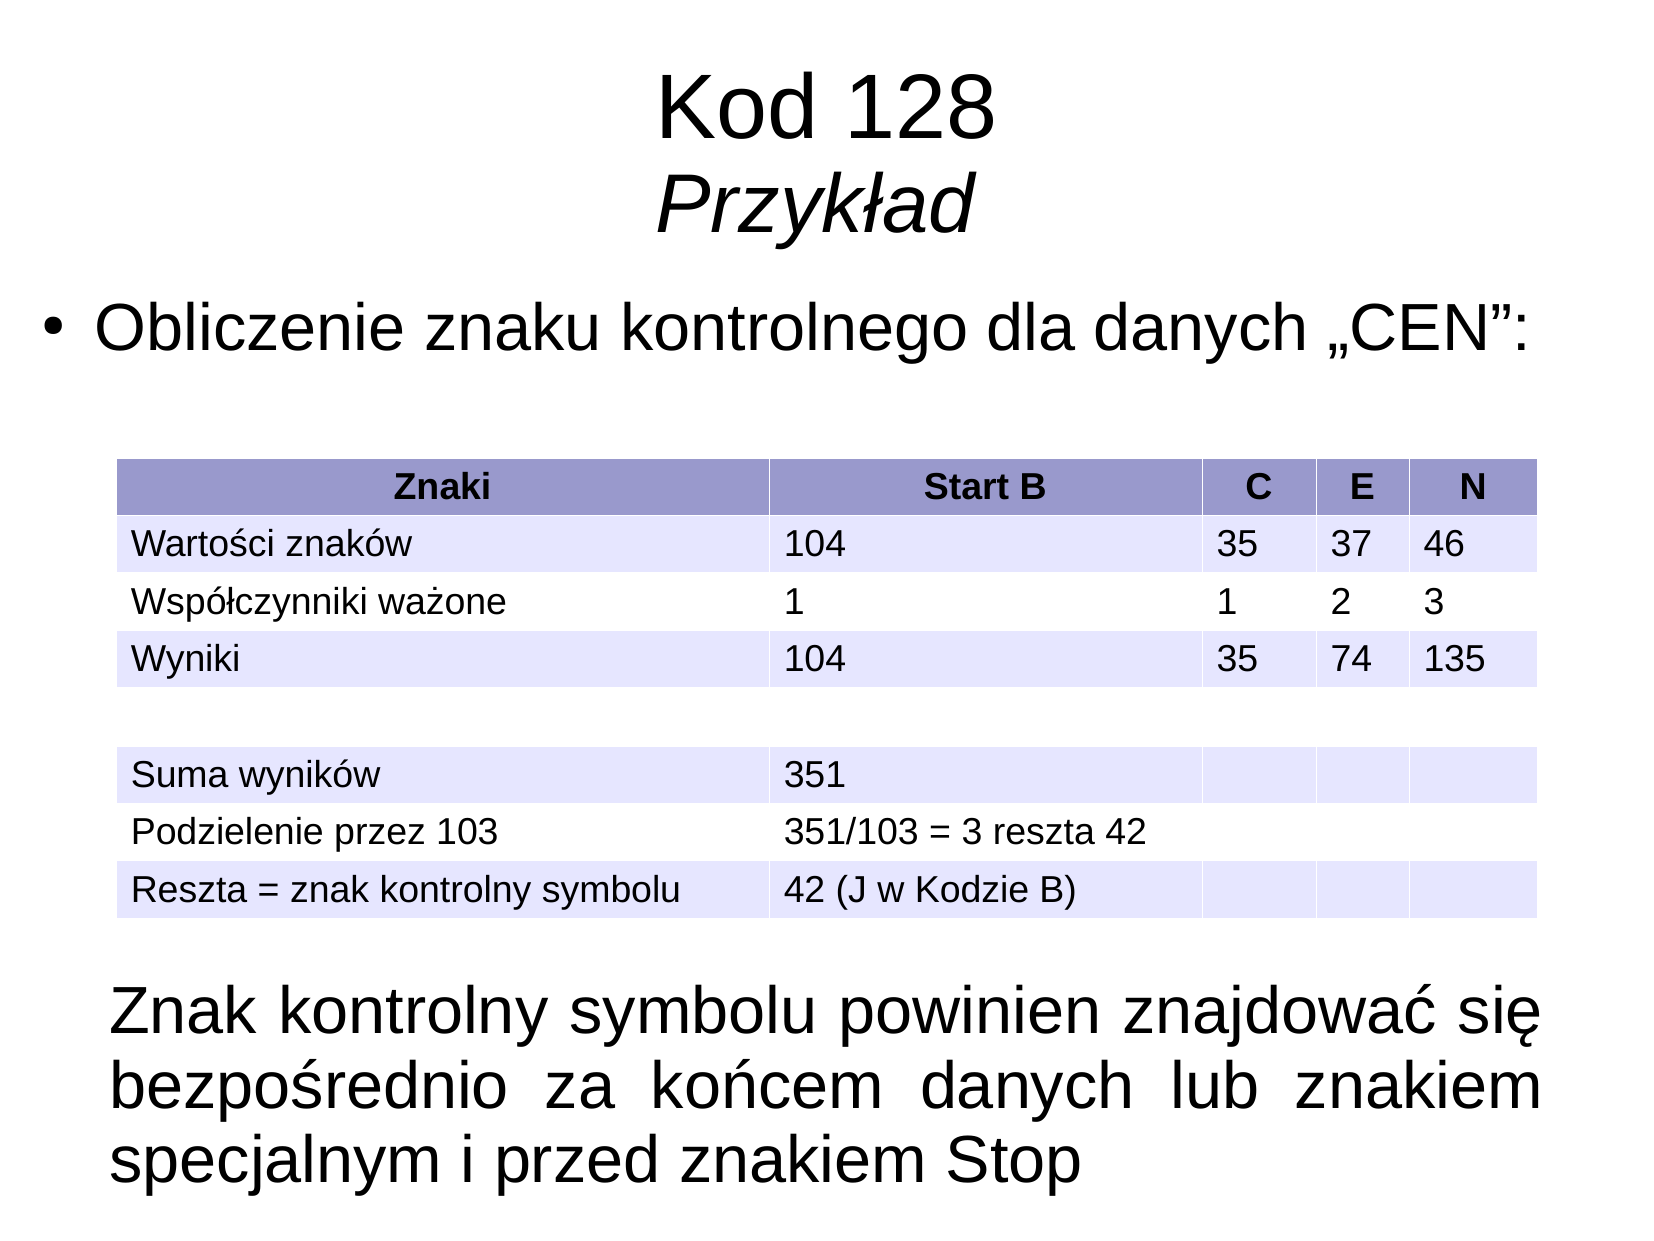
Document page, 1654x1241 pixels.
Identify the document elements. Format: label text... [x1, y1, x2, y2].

table_cell 46 [1410, 516, 1537, 572]
table_cell [1410, 861, 1537, 918]
table_cell 104 [770, 516, 1202, 572]
table_cell [1410, 688, 1537, 746]
table_cell Suma wyników [117, 747, 769, 803]
table_header C [1203, 459, 1316, 515]
title Kod 128 Przykład [82, 49, 1571, 257]
table_cell 74 [1317, 631, 1409, 687]
table_cell [1410, 804, 1537, 860]
table_cell 35 [1203, 516, 1316, 572]
table_cell [1317, 688, 1409, 746]
table_cell 351 [770, 747, 1202, 803]
table_cell 104 [770, 631, 1202, 687]
table_cell [770, 688, 1202, 746]
text_box Znak kontrolny symbolu powinien znajdować się bezpośrednio za końcem danych lub znakiem specjalnym i przed znakiem Stop [94, 965, 1560, 1205]
table_cell 35 [1203, 631, 1316, 687]
table_cell [1317, 804, 1409, 860]
table_cell [1203, 804, 1316, 860]
table_cell Wyniki [117, 631, 769, 687]
table_cell 37 [1317, 516, 1409, 572]
table_header E [1317, 459, 1409, 515]
table_cell [1203, 861, 1316, 918]
table_cell 1 [770, 573, 1202, 630]
table_cell 351/103 = 3 reszta 42 [770, 804, 1202, 860]
table_cell 3 [1410, 573, 1537, 630]
table_header Znaki [117, 459, 769, 515]
table_cell 135 [1410, 631, 1537, 687]
table_cell Współczynniki ważone [117, 573, 769, 630]
table_header Start B [770, 459, 1202, 515]
table_cell [1203, 747, 1316, 803]
table_cell [1317, 861, 1409, 918]
table_cell Reszta = znak kontrolny symbolu [117, 861, 769, 918]
table_cell 42 (J w Kodzie B) [770, 861, 1202, 918]
table_cell Podzielenie przez 103 [117, 804, 769, 860]
table_cell [1203, 688, 1316, 746]
table_cell [117, 688, 769, 746]
list Obliczenie znaku kontrolnego dla danych „CEN”: [23, 290, 1630, 1193]
table_header N [1410, 459, 1537, 515]
table_cell [1317, 747, 1409, 803]
table_cell Wartości znaków [117, 516, 769, 572]
table_cell 2 [1317, 573, 1409, 630]
table_cell [1410, 747, 1537, 803]
table_cell 1 [1203, 573, 1316, 630]
